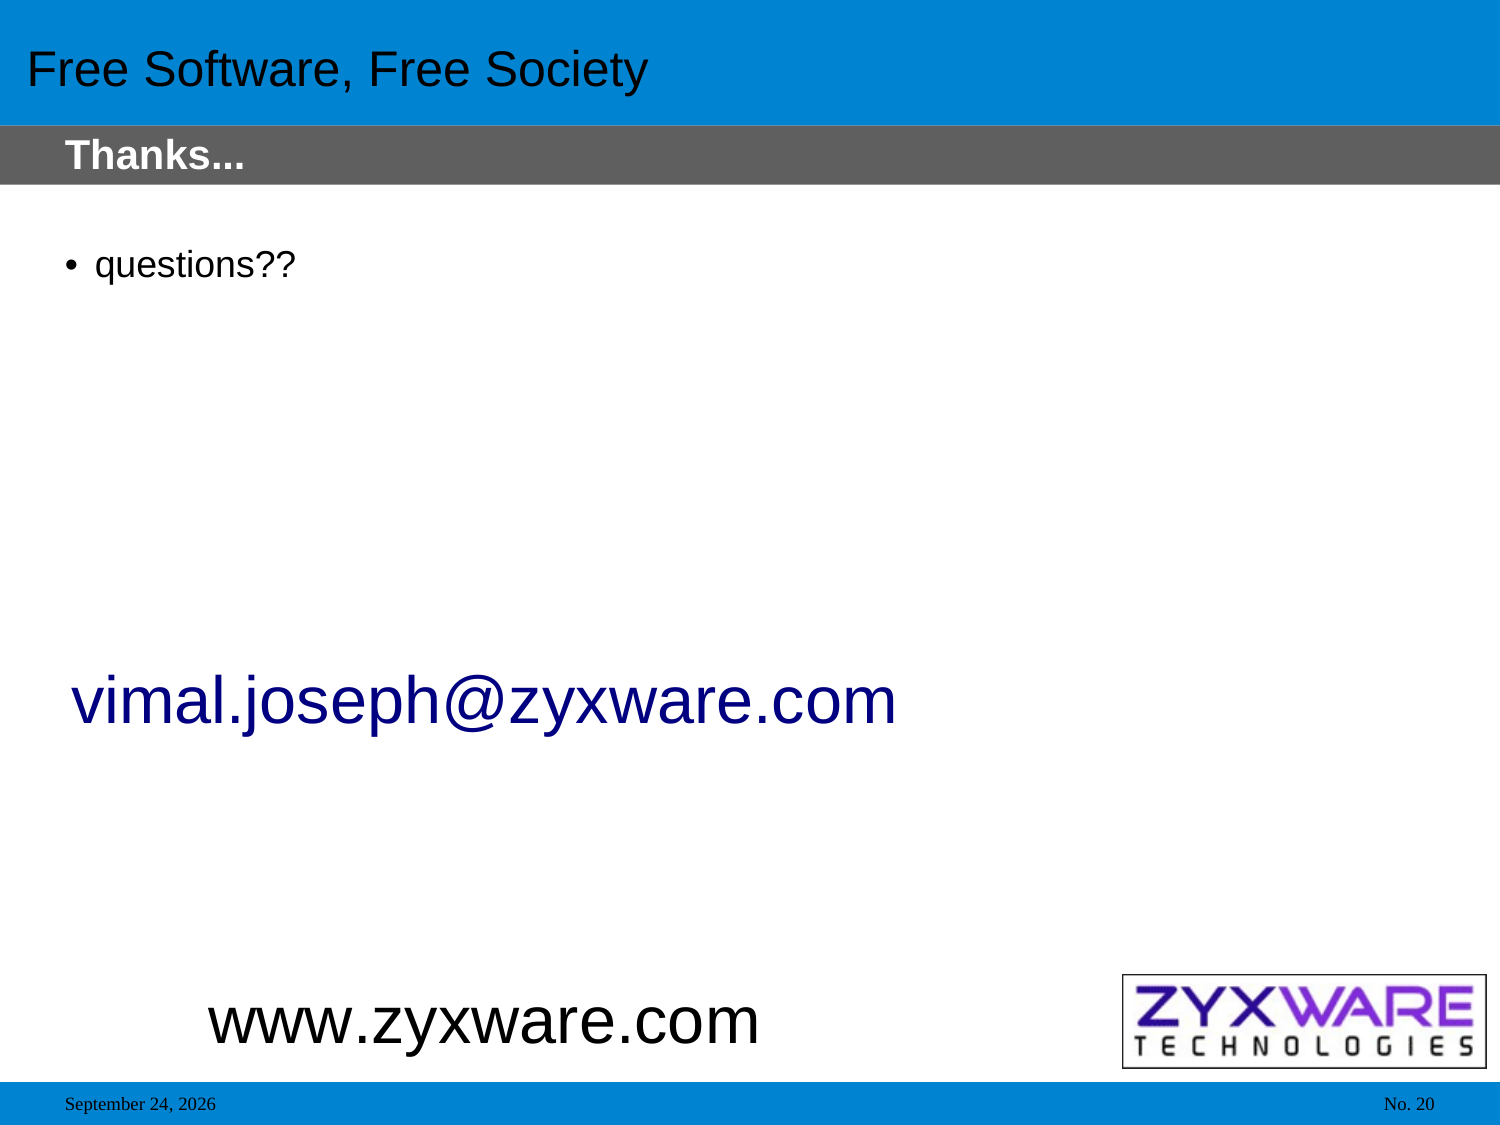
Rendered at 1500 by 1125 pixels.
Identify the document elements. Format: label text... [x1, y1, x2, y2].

picture [1122, 974, 1487, 1069]
list questions?? [64, 243, 1436, 987]
text_box vimal.joseph@zyxware.com www.zyxware.com [56, 649, 916, 1065]
title Thanks... [64, 125, 1436, 185]
